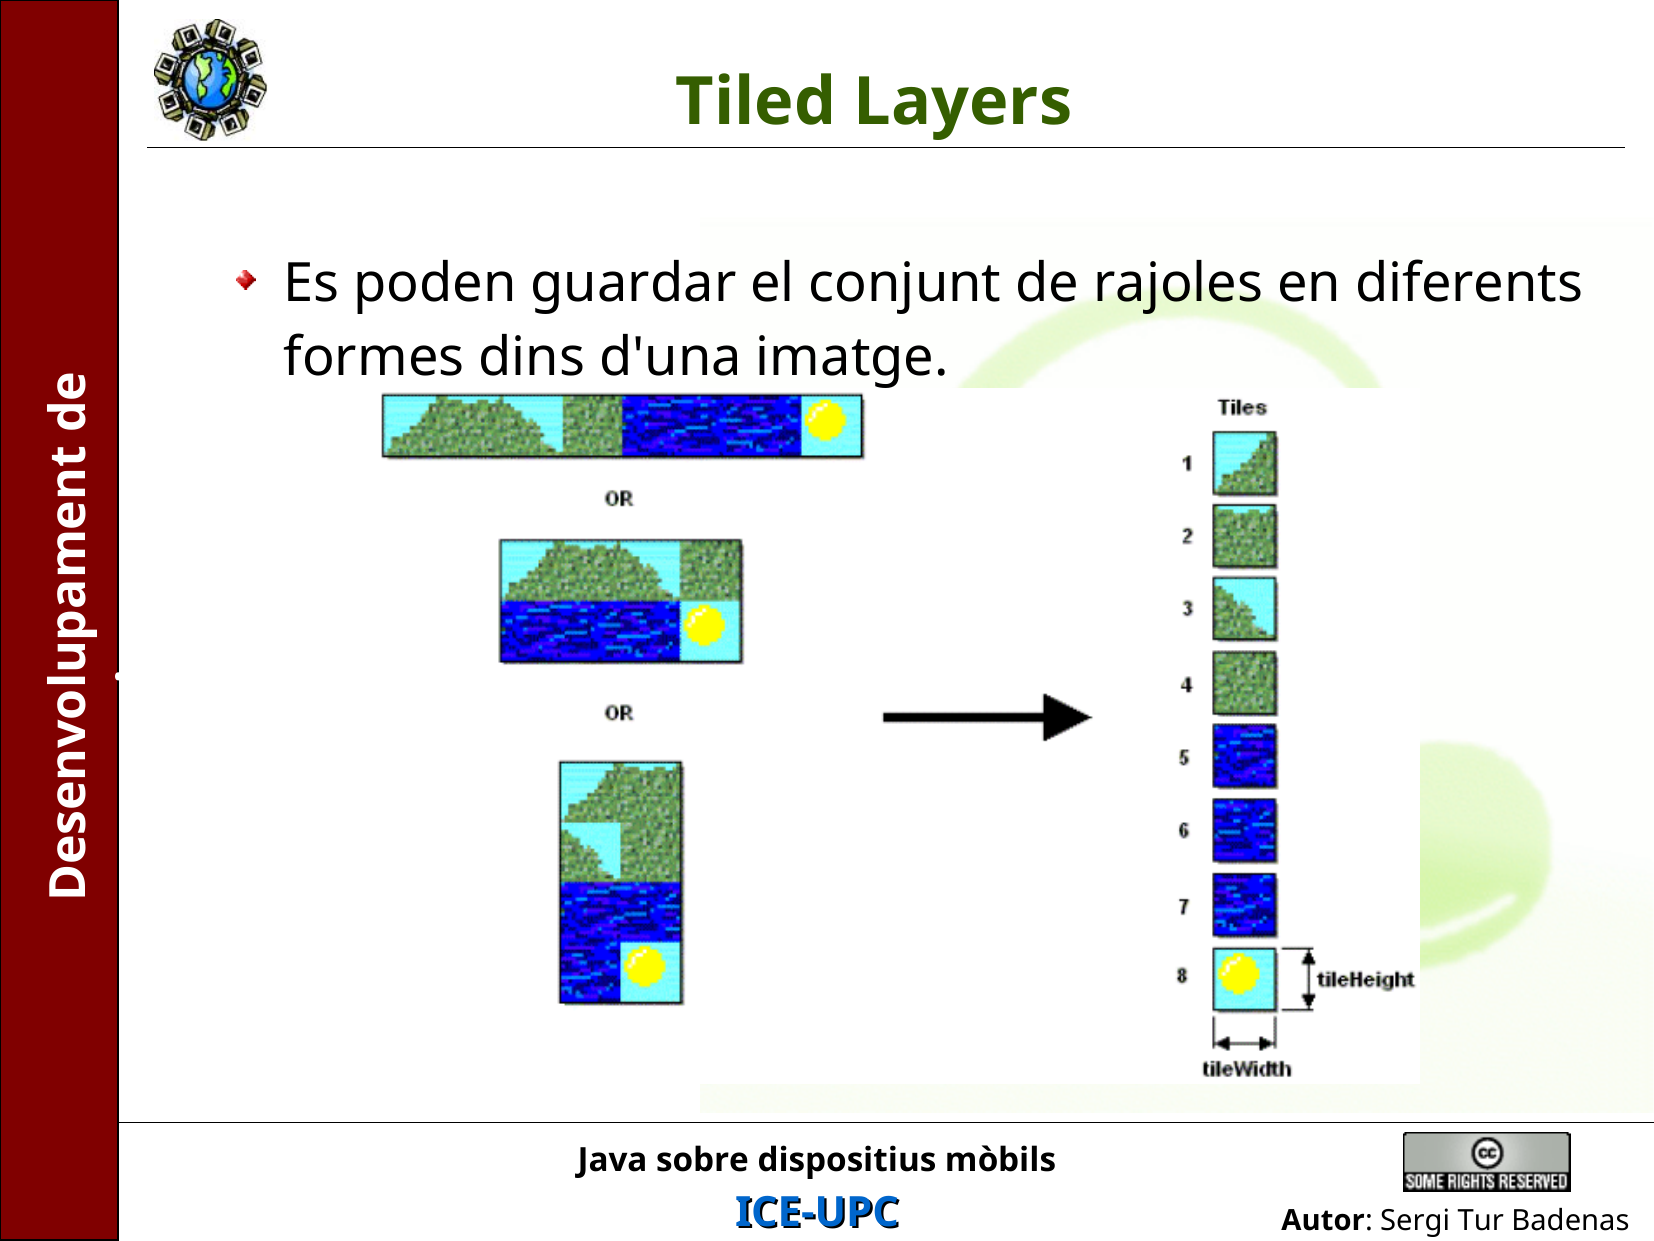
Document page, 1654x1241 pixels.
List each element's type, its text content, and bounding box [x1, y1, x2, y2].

picture [377, 217, 1654, 1113]
list Es poden guardar el conjunt de rajoles en diferents formes dins d'una imatge. [141, 242, 1630, 1078]
picture [1403, 1132, 1571, 1192]
picture [154, 19, 268, 49]
title Tiled Layers [129, 49, 1619, 148]
